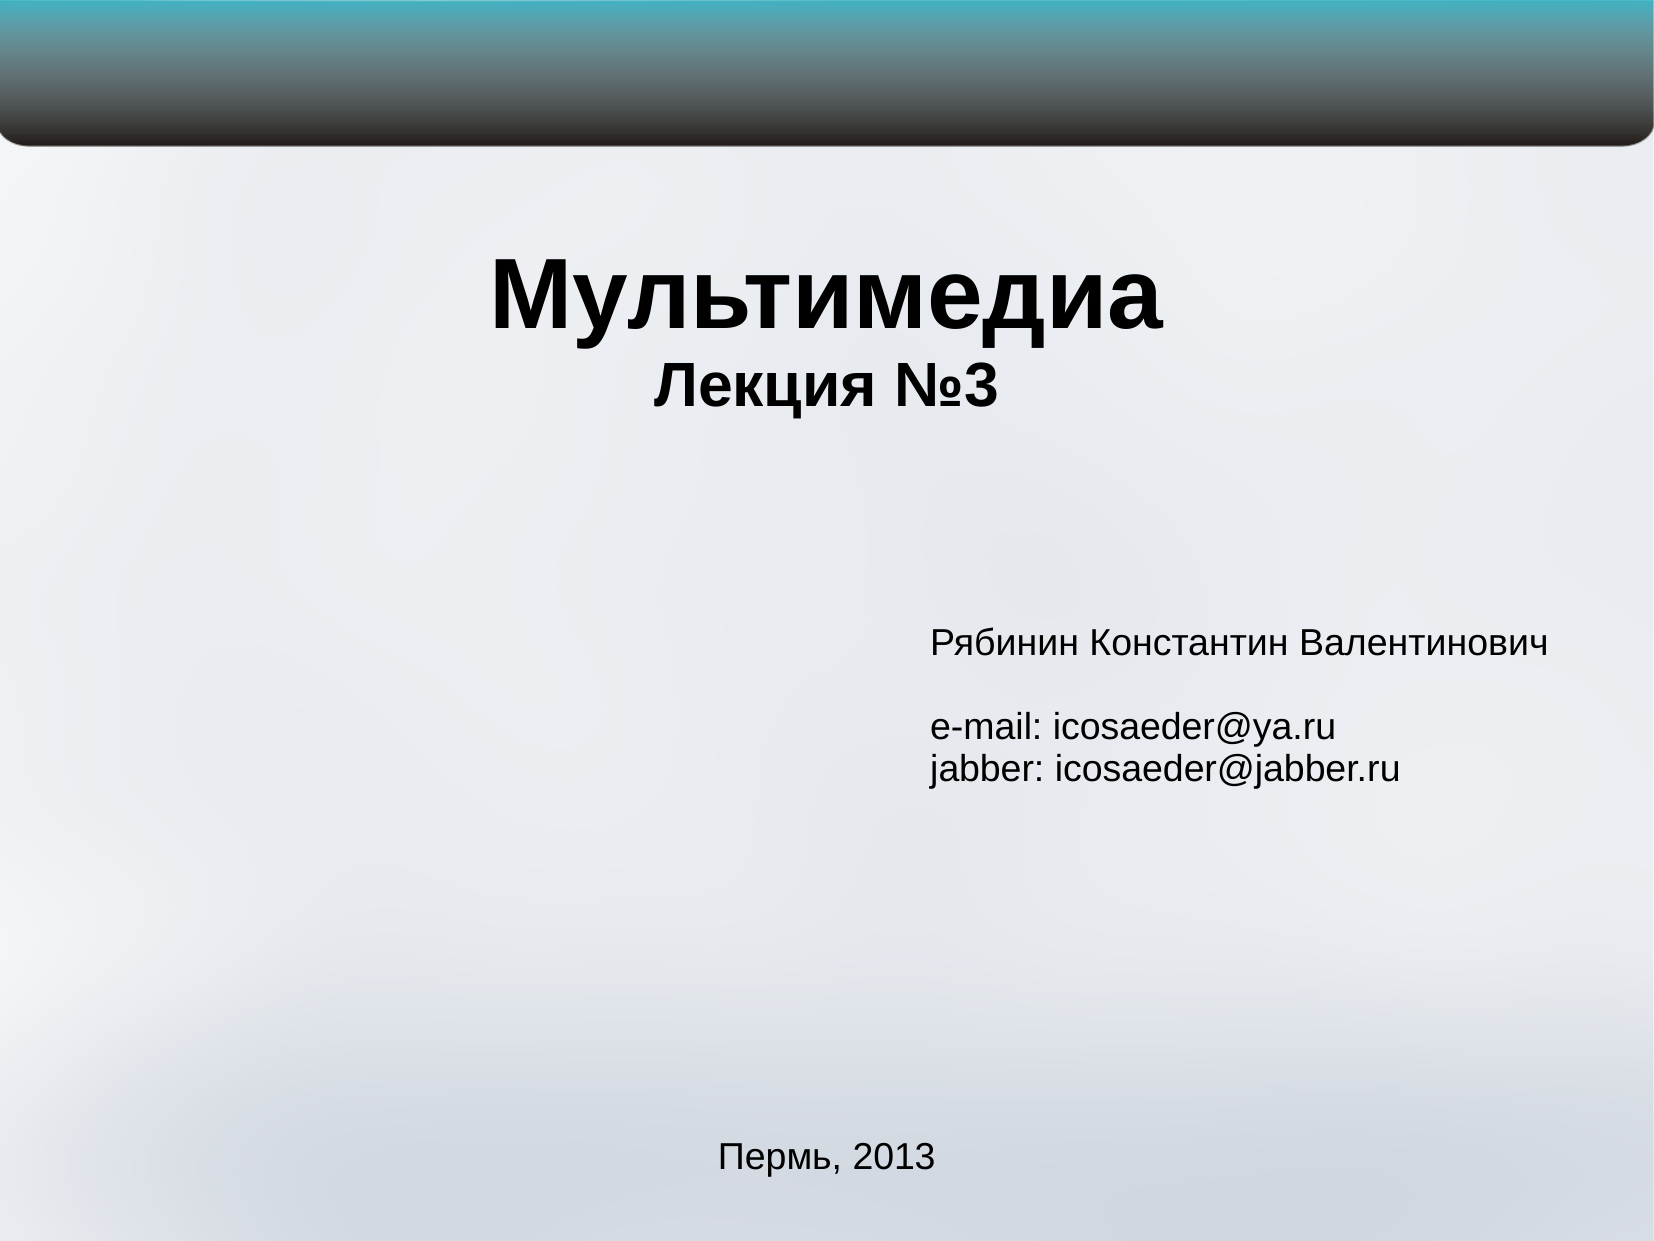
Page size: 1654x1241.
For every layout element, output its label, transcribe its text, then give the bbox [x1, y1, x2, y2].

text_box Пермь, 2013 [590, 1127, 1063, 1185]
text_box Мультимедиа Лекция №3 [147, 230, 1506, 427]
text_box Рябинин Константин Валентинович e-mail: icosaeder@ya.ru jabber: icosaeder@jabber.ru [915, 614, 1595, 797]
picture [0, 0, 1654, 1241]
